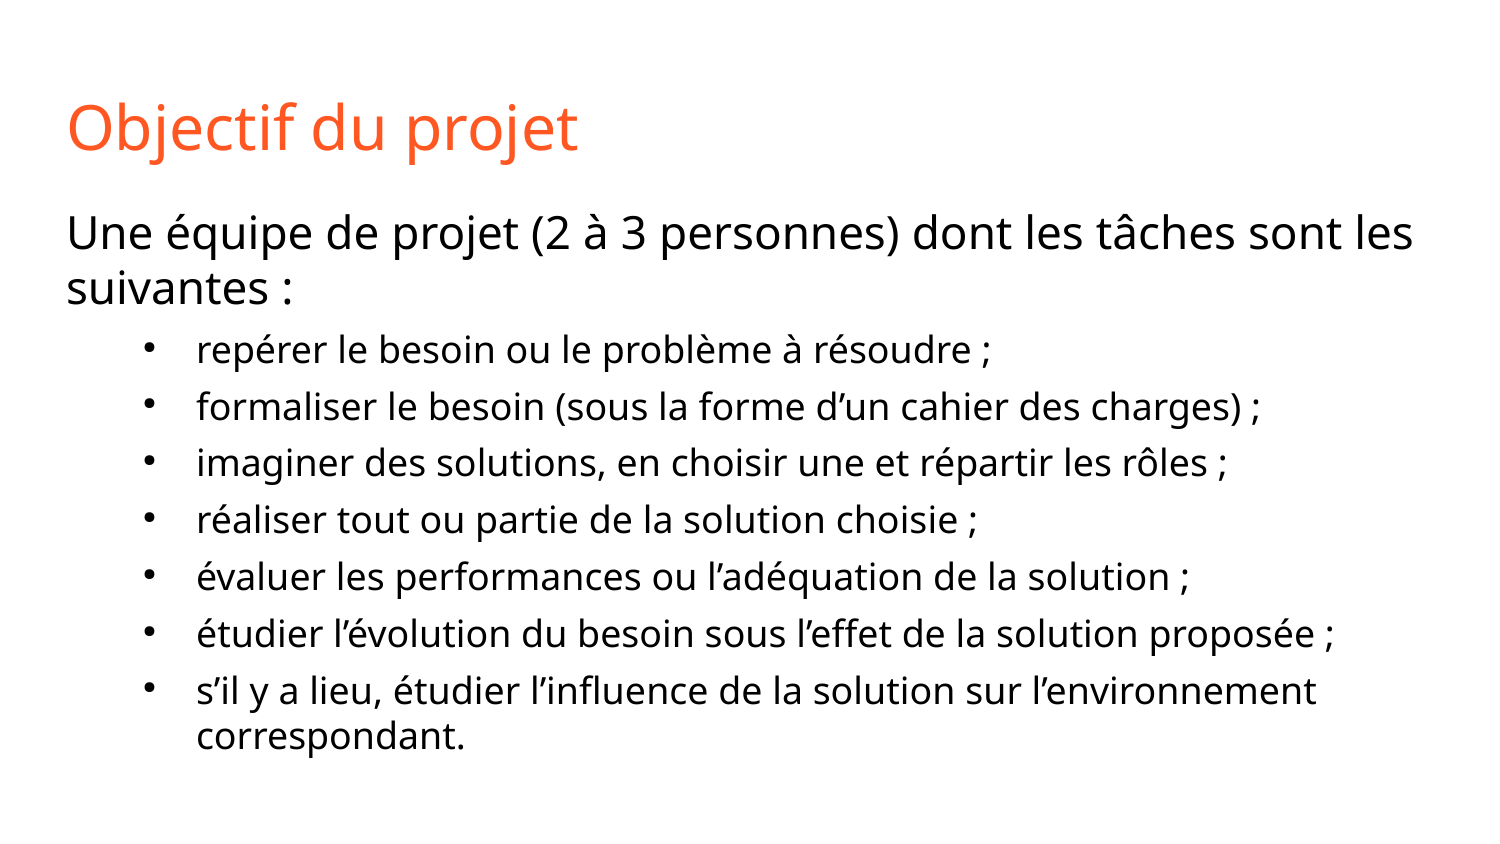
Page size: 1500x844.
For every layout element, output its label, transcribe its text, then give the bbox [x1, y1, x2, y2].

title Objectif du projet [51, 72, 1449, 167]
list Une équipe de projet (2 à 3 personnes) dont les tâches sont les suivantes : repérer le besoin ou le problème à résoudre ; formaliser le besoin (sous la forme d’un cahier des charges) ; imaginer des solutions, en choisir une et répartir les rôles ; réaliser tout ou partie de la solution choisie ; évaluer les performances ou l’adéquation de la solution ; étudier l’évolution du besoin sous l’effet de la solution proposée ; s’il y a lieu, étudier l’influence de la solution sur l’environnement correspondant. [51, 189, 1492, 750]
